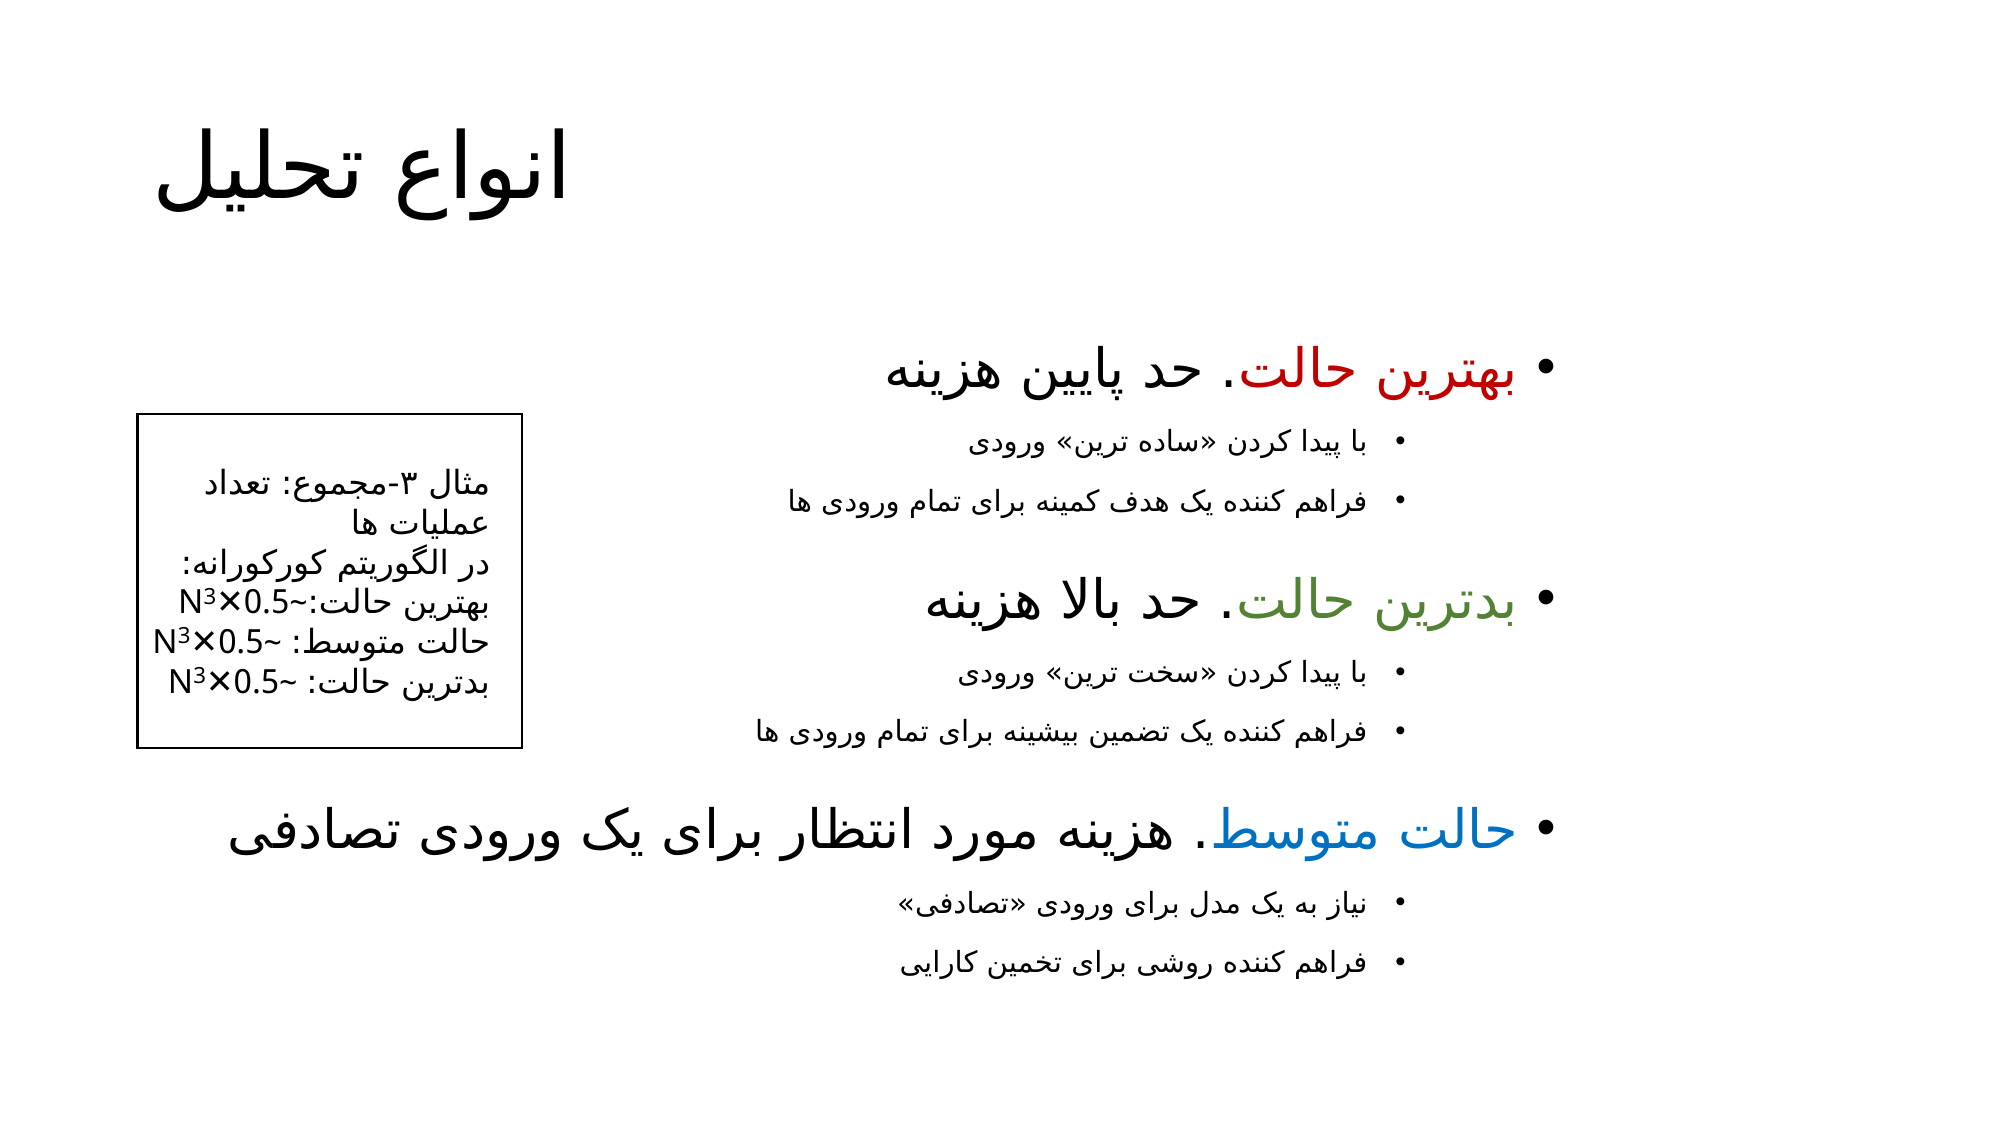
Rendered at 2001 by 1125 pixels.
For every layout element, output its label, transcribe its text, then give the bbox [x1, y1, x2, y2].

text_box مثال ۳-مجموع: تعداد عملیات ها در الگوریتم کورکورانه: بهترین حالت: ~0.5✕N3 حالت متوسط: ~0.5✕N3 بدترین حالت: ~0.5✕N3 [137, 413, 522, 712]
title انواع تحلیل [137, 59, 1863, 278]
list بهترین حالت. حد پایین هزینه با پیدا کردن «ساده ترین» ورودی فراهم کننده یک هدف کمینه برای تمام ورودی ها بدترین حالت. حد بالا هزینه با پیدا کردن «سخت ترین» ورودی فراهم کننده یک تضمین بیشینه برای تمام ورودی ها حالت متوسط. هزینه مورد انتظار برای یک ورودی تصادفی نیاز به یک مدل برای ورودی «تصادفی» فراهم کننده روشی برای تخمین کارایی [137, 299, 1863, 1014]
